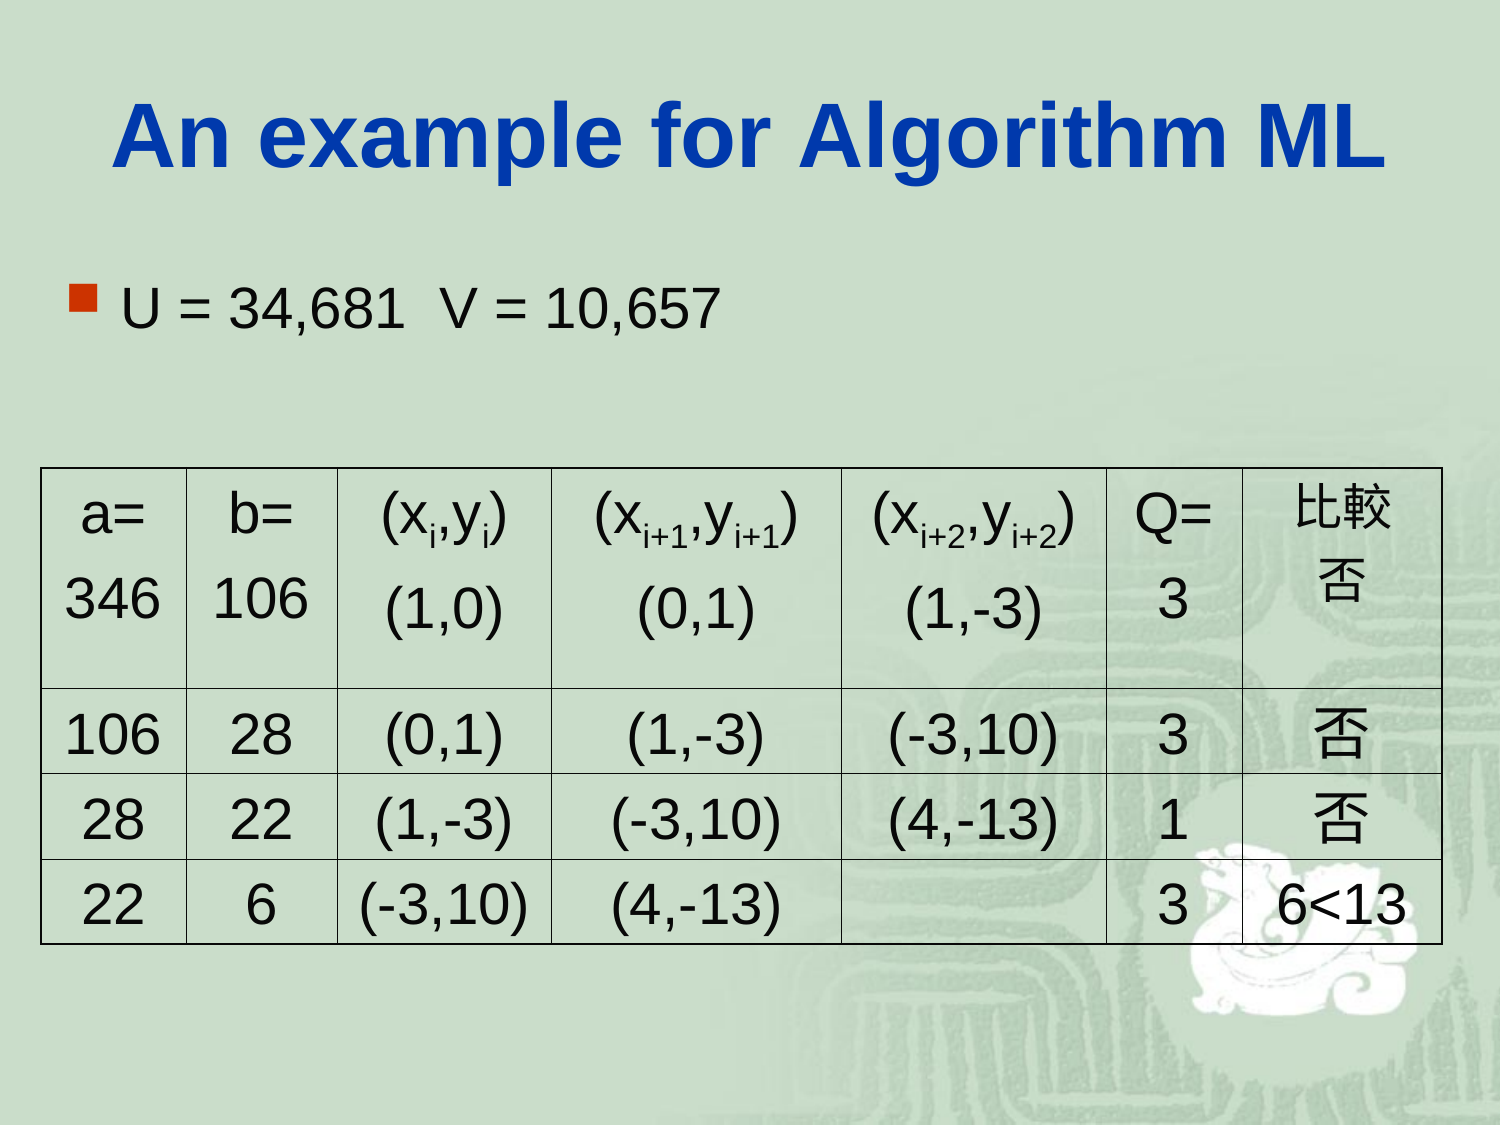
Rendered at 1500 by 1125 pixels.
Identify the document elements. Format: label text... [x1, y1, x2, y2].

table_header b= 106 [187, 469, 337, 688]
table_cell 106 [42, 689, 186, 773]
table_cell 否 [1243, 689, 1441, 773]
table_header a= 346 [42, 469, 186, 688]
table_header 比較 否 [1243, 469, 1441, 688]
table_header (xi+2,yi+2) (1,-3) [842, 469, 1106, 688]
table_cell 28 [42, 774, 186, 859]
picture [0, 0, 1500, 1125]
table_cell 22 [42, 860, 186, 943]
table_cell (-3,10) [842, 689, 1106, 773]
table_cell 否 [1243, 774, 1441, 859]
table_cell 6<13 [1243, 860, 1441, 943]
table_cell 6 [187, 860, 337, 943]
table_cell (4,-13) [552, 860, 841, 943]
table_cell (0,1) [338, 689, 551, 773]
table_header Q= 3 [1107, 469, 1242, 688]
table_cell 3 [1107, 860, 1242, 943]
table_cell (4,-13) [842, 774, 1106, 859]
table_header (xi,yi) (1,0) [338, 469, 551, 688]
table_cell (-3,10) [338, 860, 551, 943]
table_cell (-3,10) [552, 774, 841, 859]
table_cell (1,-3) [552, 689, 841, 773]
table_cell 1 [1107, 774, 1242, 859]
title An example for Algorithm ML [49, 37, 1451, 225]
table_cell 28 [187, 689, 337, 773]
table_cell (1,-3) [338, 774, 551, 859]
table_header (xi+1,yi+1) (0,1) [552, 469, 841, 688]
table_cell 3 [1107, 689, 1242, 773]
table_cell [842, 860, 1106, 943]
table_cell 22 [187, 774, 337, 859]
list U = 34,681 V = 10,657 [49, 262, 1451, 551]
